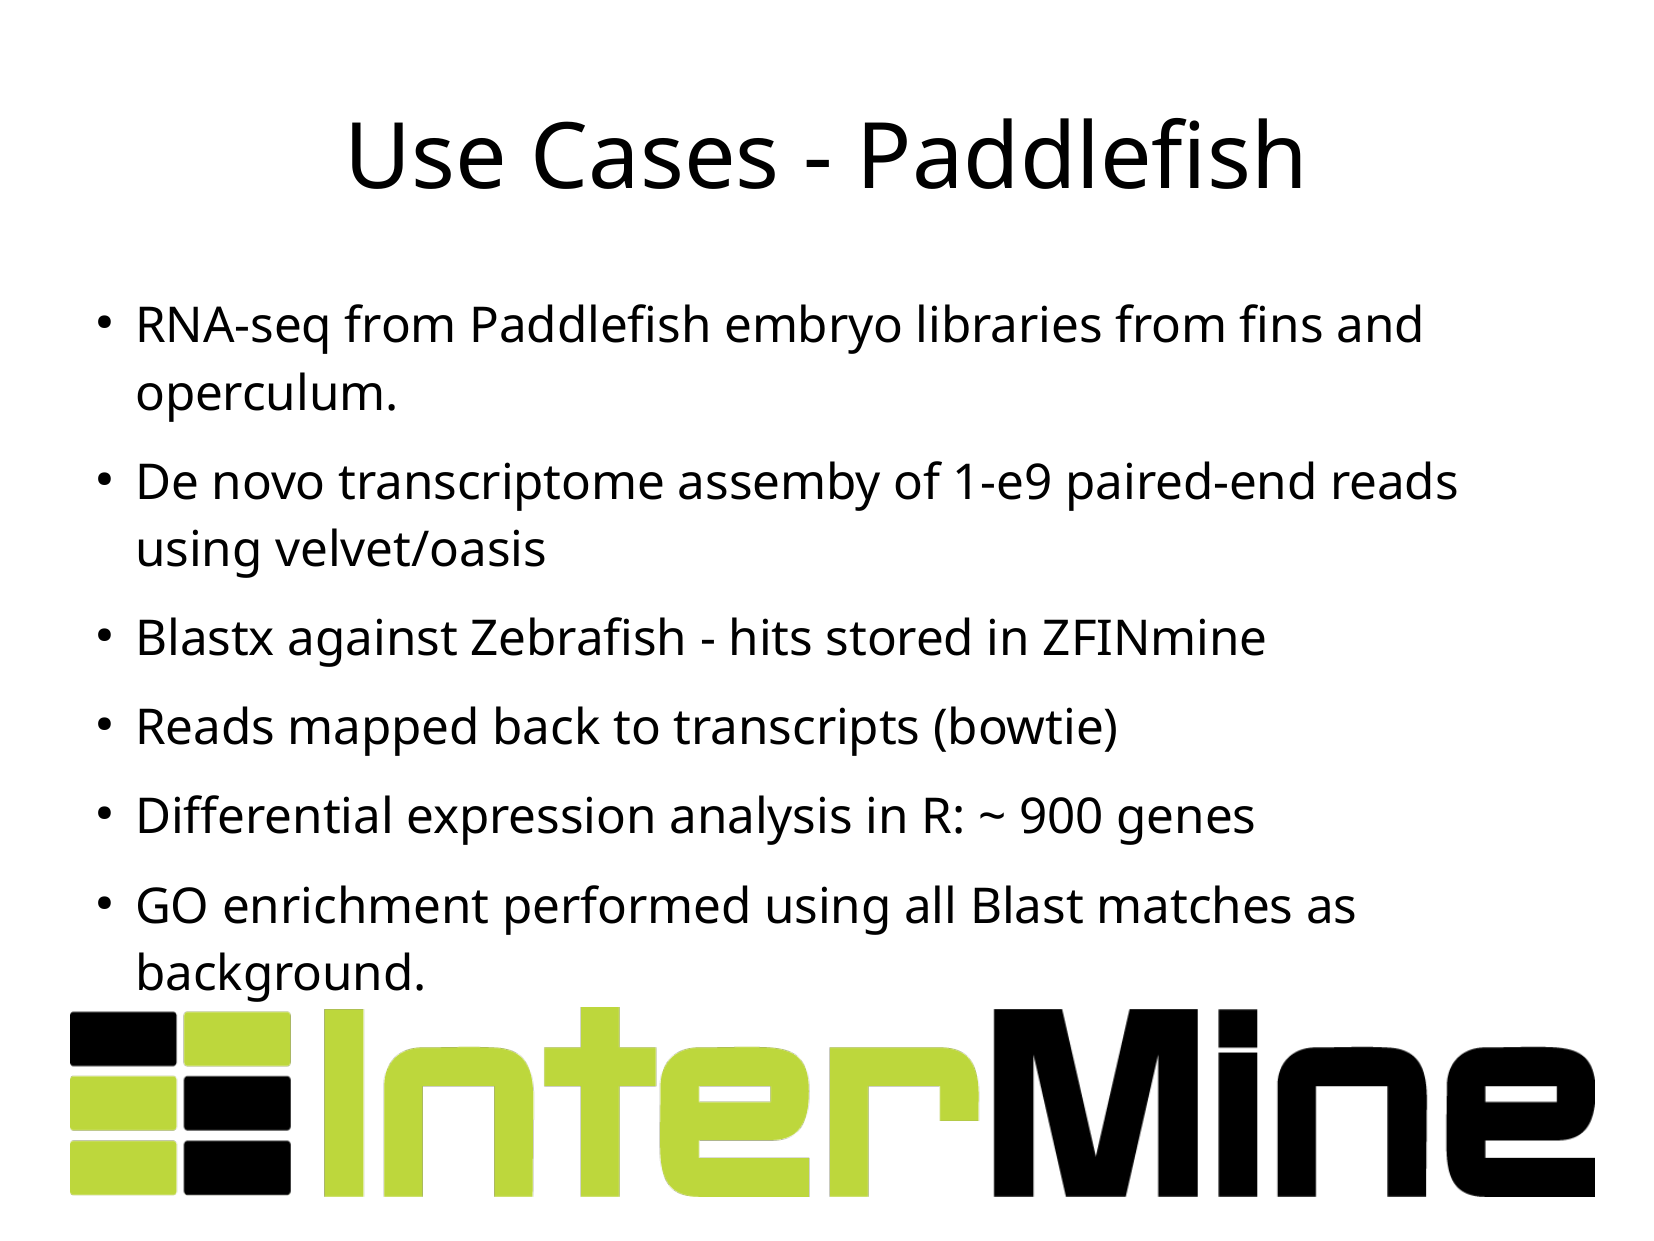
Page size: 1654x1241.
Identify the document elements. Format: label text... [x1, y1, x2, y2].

title Use Cases - Paddlefish [82, 49, 1571, 257]
picture [70, 1007, 1595, 1197]
list RNA-seq from Paddlefish embryo libraries from fins and operculum. De novo transcriptome assemby of 1-e9 paired-end reads using velvet/oasis Blastx against Zebrafish - hits stored in ZFINmine Reads mapped back to transcripts (bowtie) Differential expression analysis in R: ~ 900 genes GO enrichment performed using all Blast matches as background. [82, 290, 1538, 1010]
